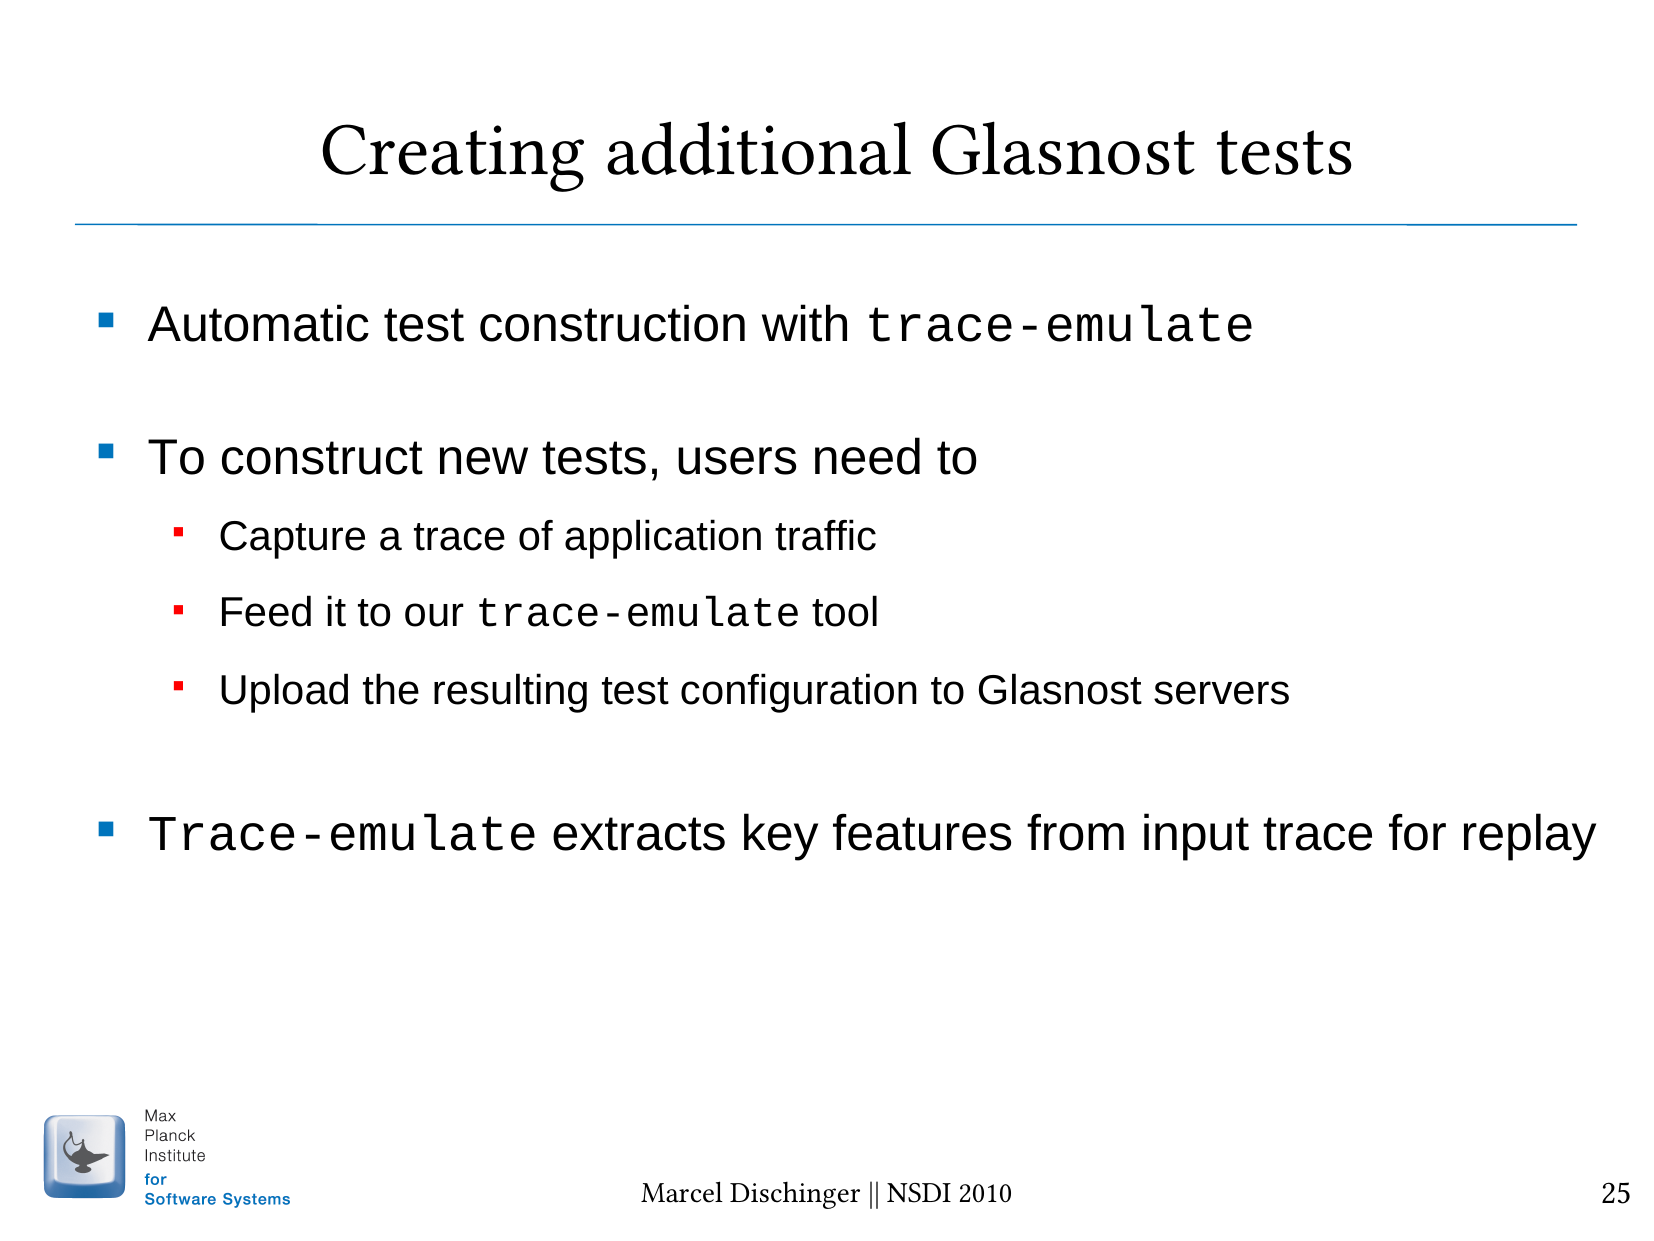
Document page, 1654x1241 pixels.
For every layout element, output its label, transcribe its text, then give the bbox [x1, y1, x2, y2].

title Creating additional Glasnost tests [54, 51, 1621, 252]
list Automatic test construction with trace-emulate To construct new tests, users need to Capture a trace of application traffic Feed it to our trace-emulate tool Upload the resulting test configuration to Glasnost servers Trace-emulate extracts key features from input trace for replay [77, 277, 1609, 1180]
